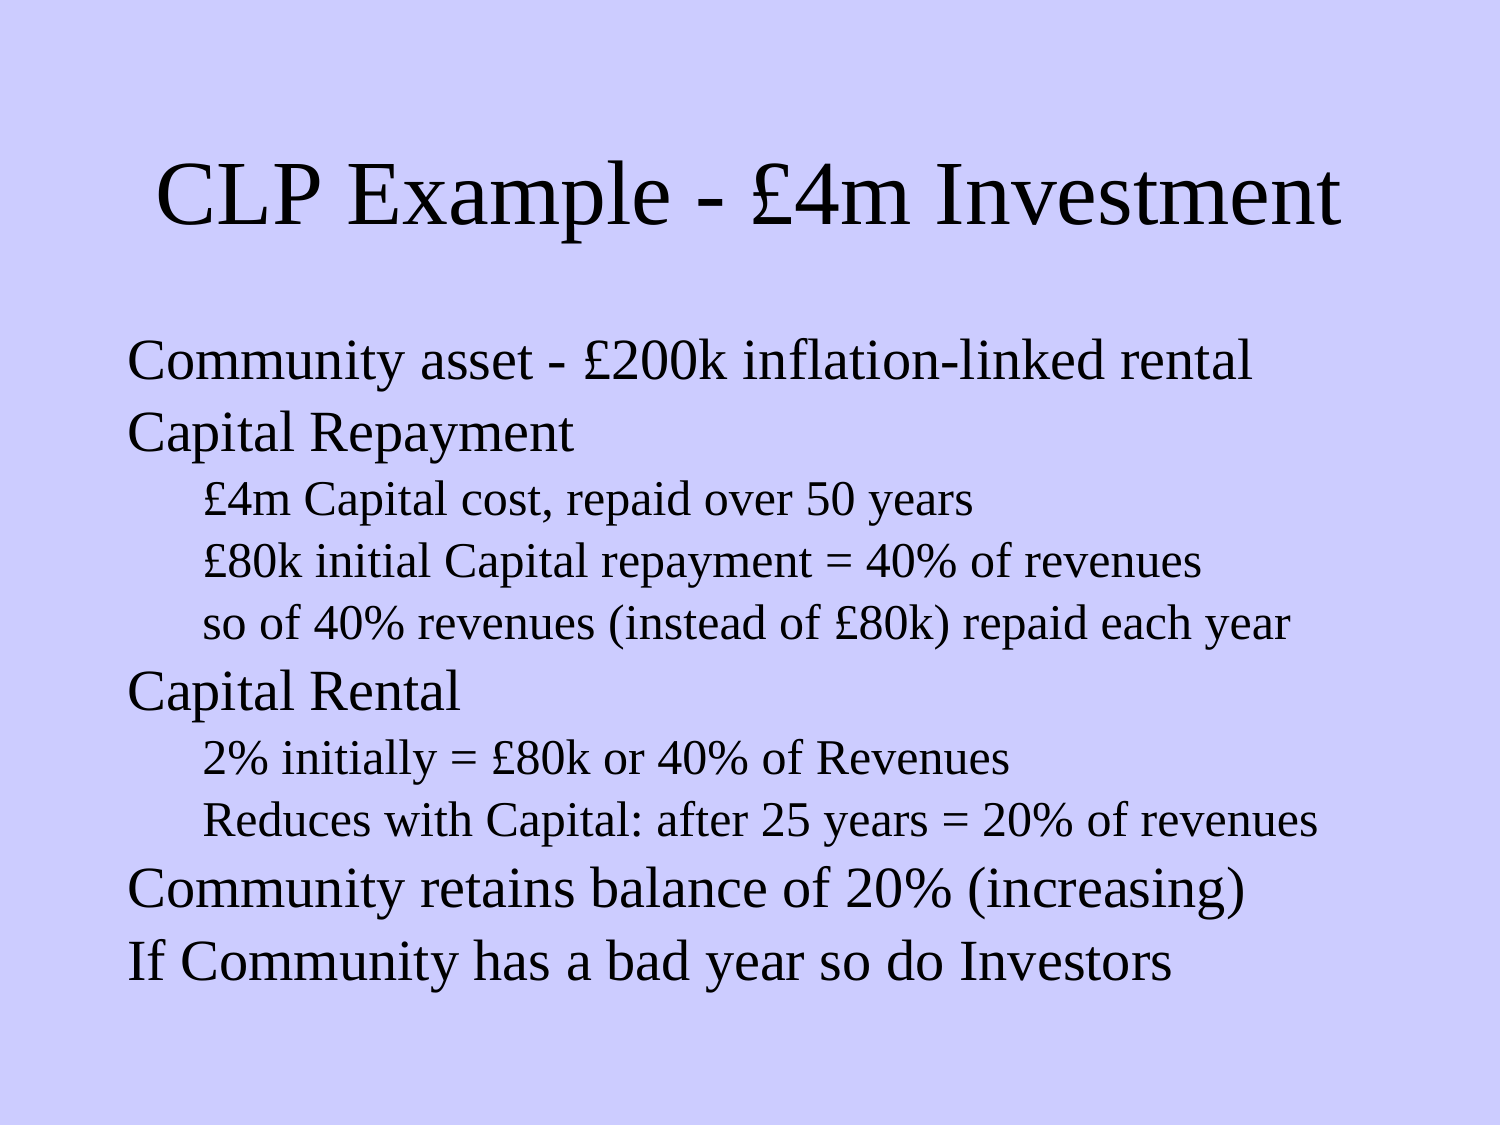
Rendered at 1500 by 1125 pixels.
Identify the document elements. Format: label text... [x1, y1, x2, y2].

list Community asset - £200k inflation-linked rental Capital Repayment £4m Capital cost, repaid over 50 years £80k initial Capital repayment = 40% of revenues so of 40% revenues (instead of £80k) repaid each year Capital Rental 2% initially = £80k or 40% of Revenues Reduces with Capital: after 25 years = 20% of revenues Community retains balance of 20% (increasing) If Community has a bad year so do Investors [112, 324, 1388, 1046]
title CLP Example - £4m Investment [112, 99, 1388, 288]
